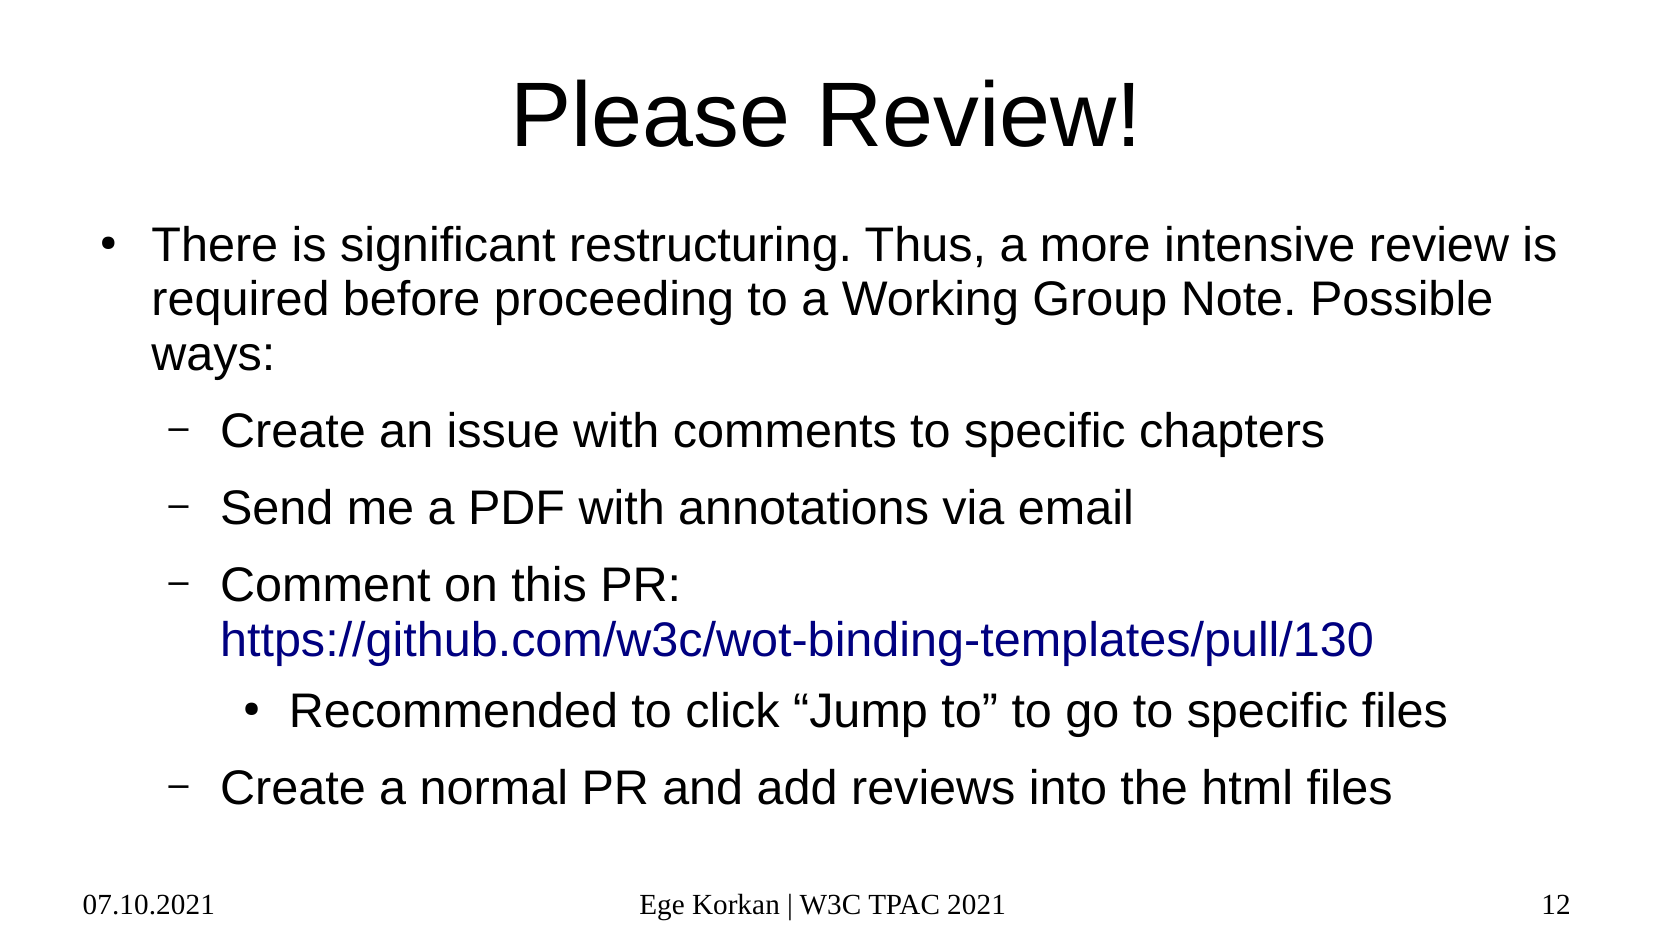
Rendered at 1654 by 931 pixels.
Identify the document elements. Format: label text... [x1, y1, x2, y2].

list There is significant restructuring. Thus, a more intensive review is required before proceeding to a Working Group Note. Possible ways: Create an issue with comments to specific chapters Send me a PDF with annotations via email Comment on this PR: https://github.com/w3c/wot-binding-templates/pull/130 Recommended to click “Jump to” to go to specific files Create a normal PR and add reviews into the html files [82, 217, 1571, 819]
title Please Review! [82, 37, 1571, 193]
